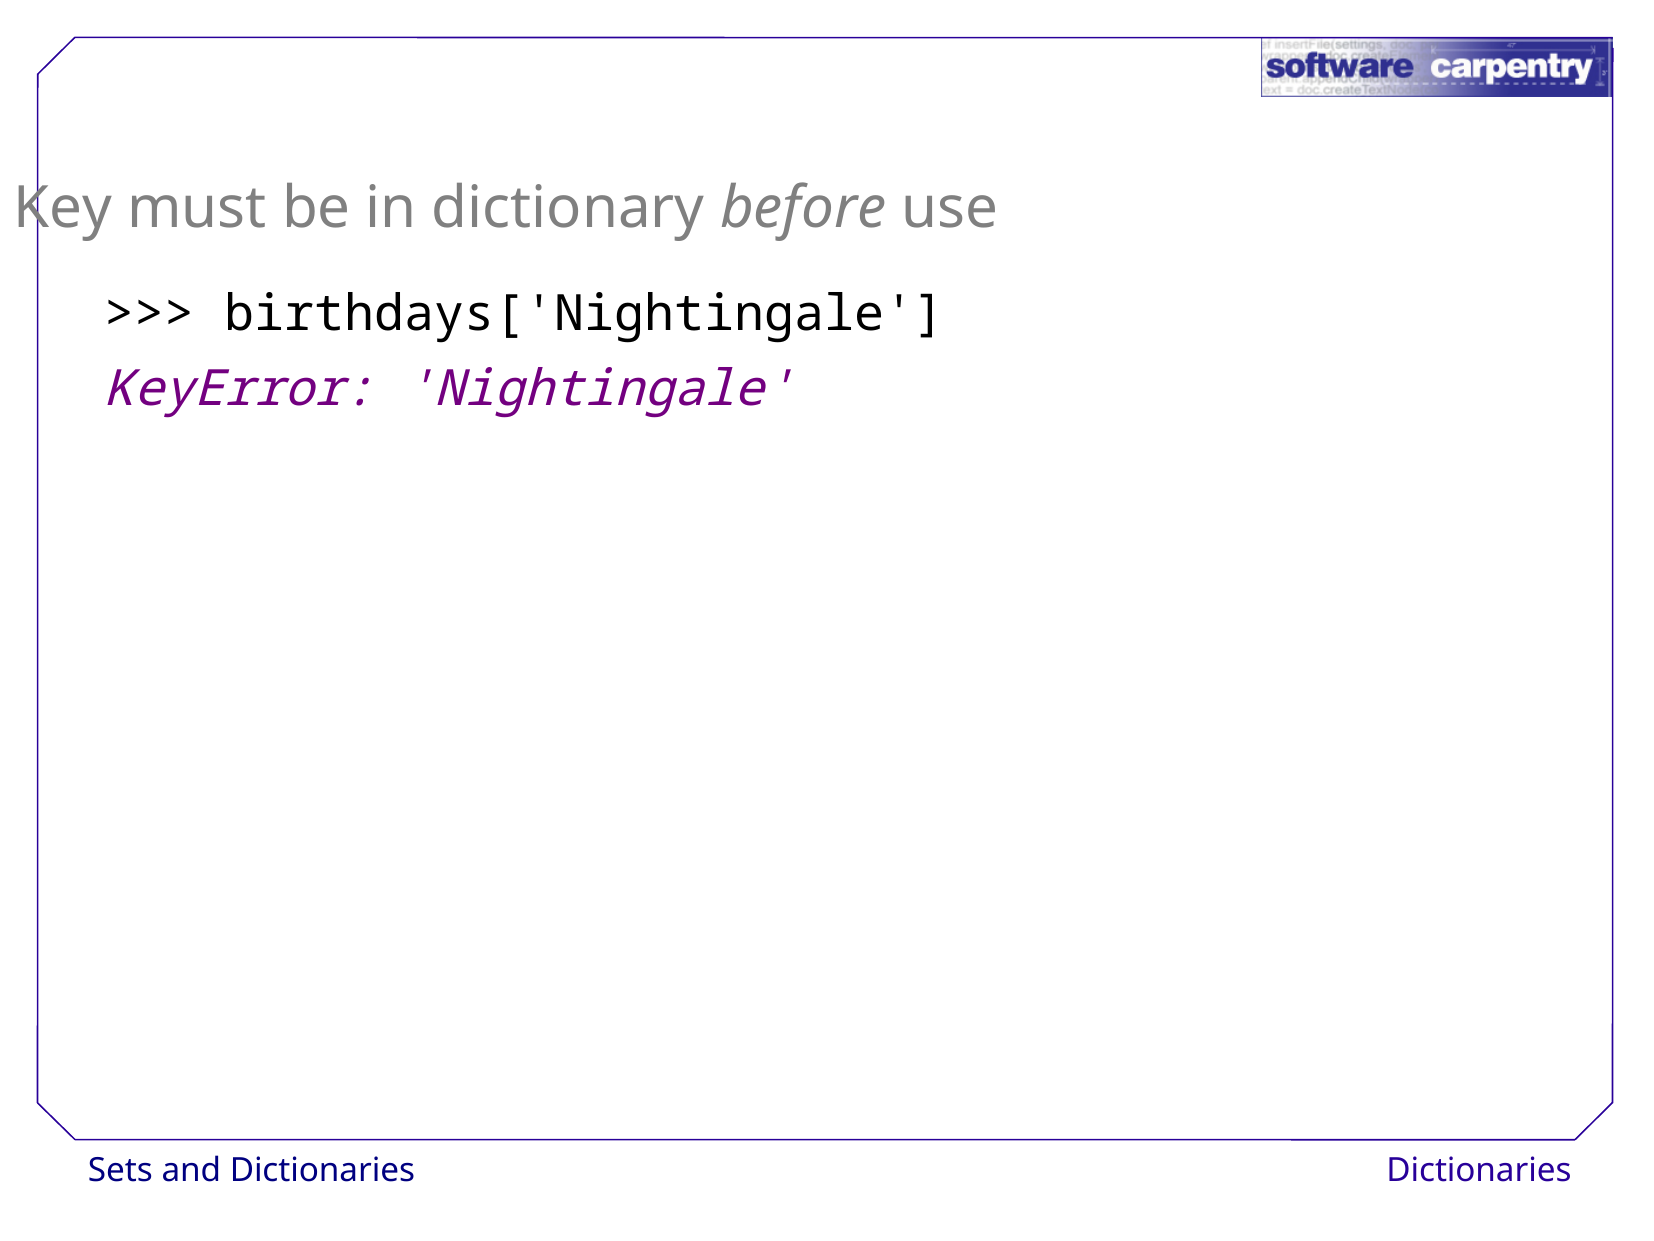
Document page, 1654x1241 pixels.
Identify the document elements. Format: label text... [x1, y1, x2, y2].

text_box Key must be in dictionary before use [0, 126, 1164, 248]
text_box >>> birthdays['Nightingale'] KeyError: 'Nightingale' [89, 257, 1512, 421]
picture [1261, 39, 1613, 97]
